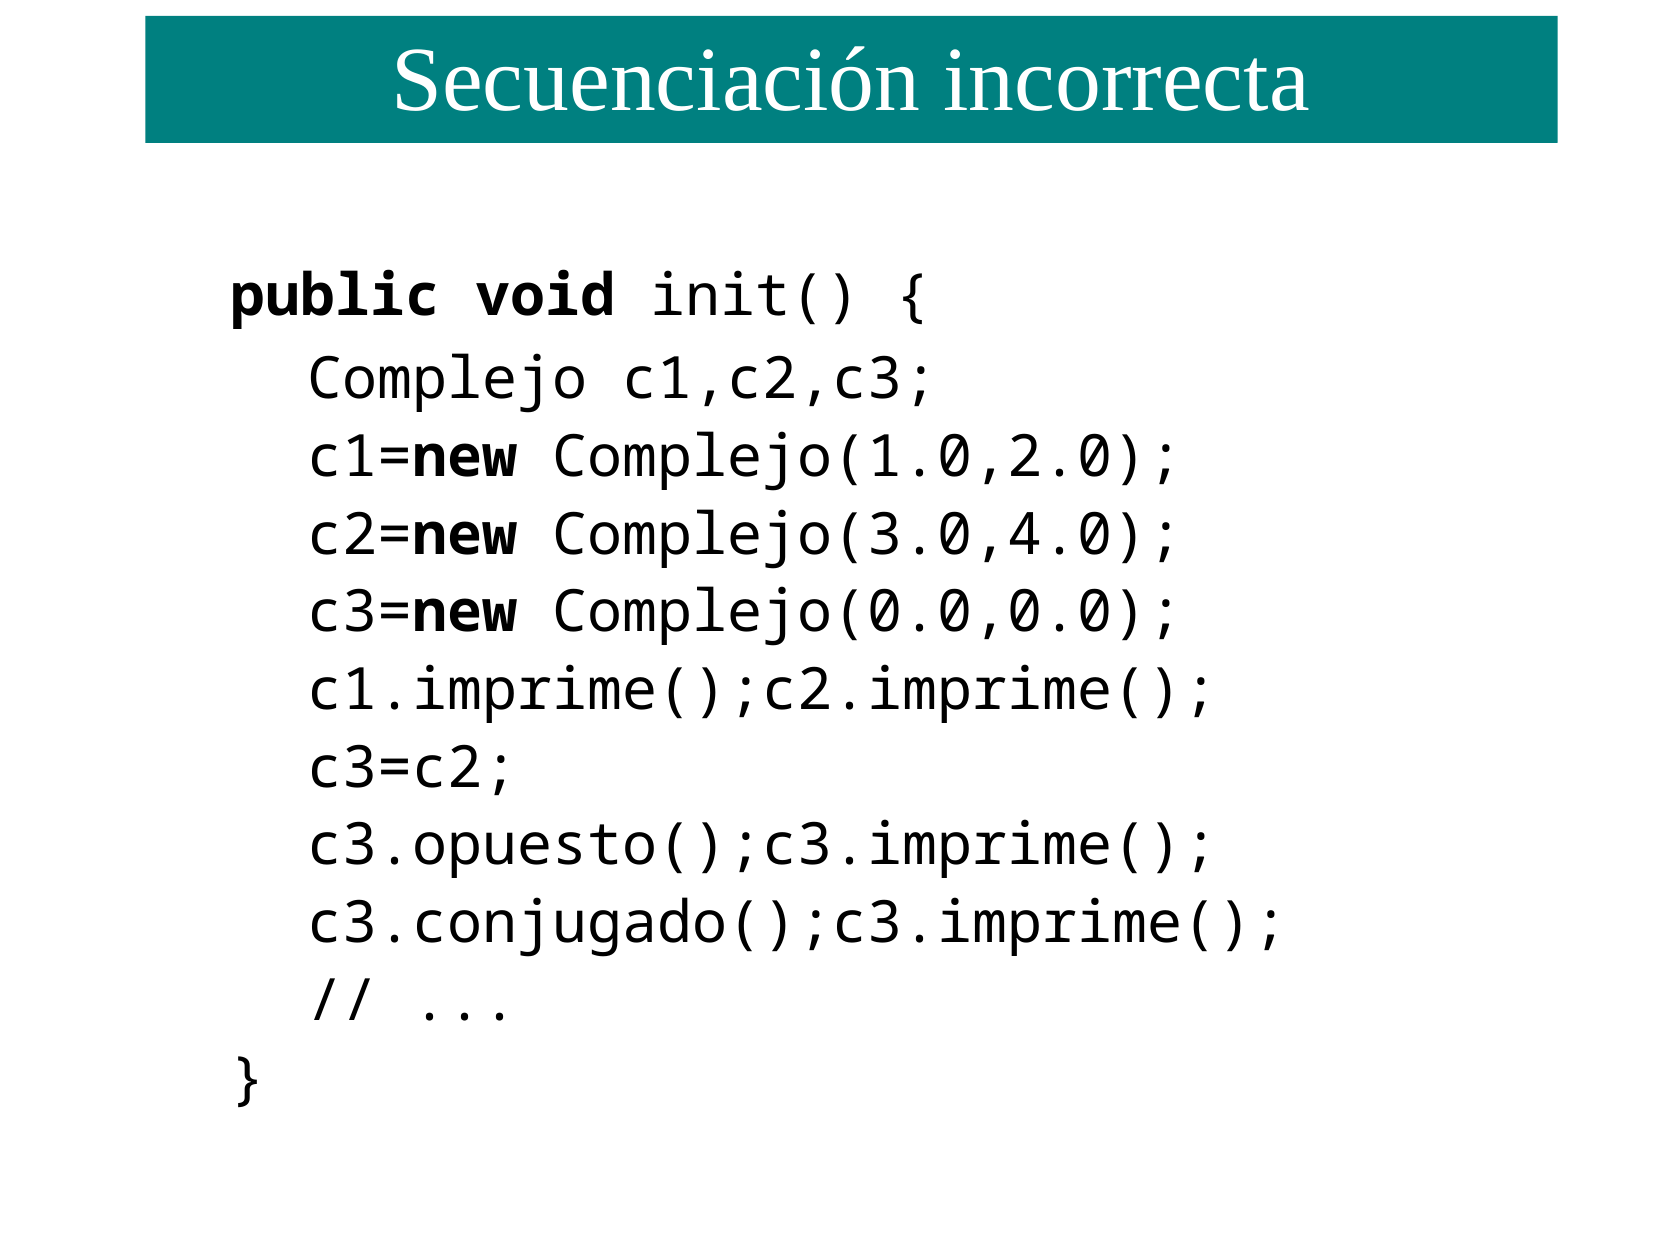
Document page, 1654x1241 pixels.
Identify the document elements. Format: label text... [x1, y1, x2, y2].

text_box [145, 132, 1558, 143]
text_box Secuenciación incorrecta [145, 26, 1558, 132]
text_box public void init() { Complejo c1,c2,c3; c1=new Complejo(1.0,2.0); c2=new Complejo(3.0,4.0); c3=new Complejo(0.0,0.0); c1.imprime();c2.imprime(); c3=c2; c3.opuesto();c3.imprime(); c3.conjugado();c3.imprime(); // ... } [213, 271, 1490, 1110]
text_box [145, 15, 1558, 26]
